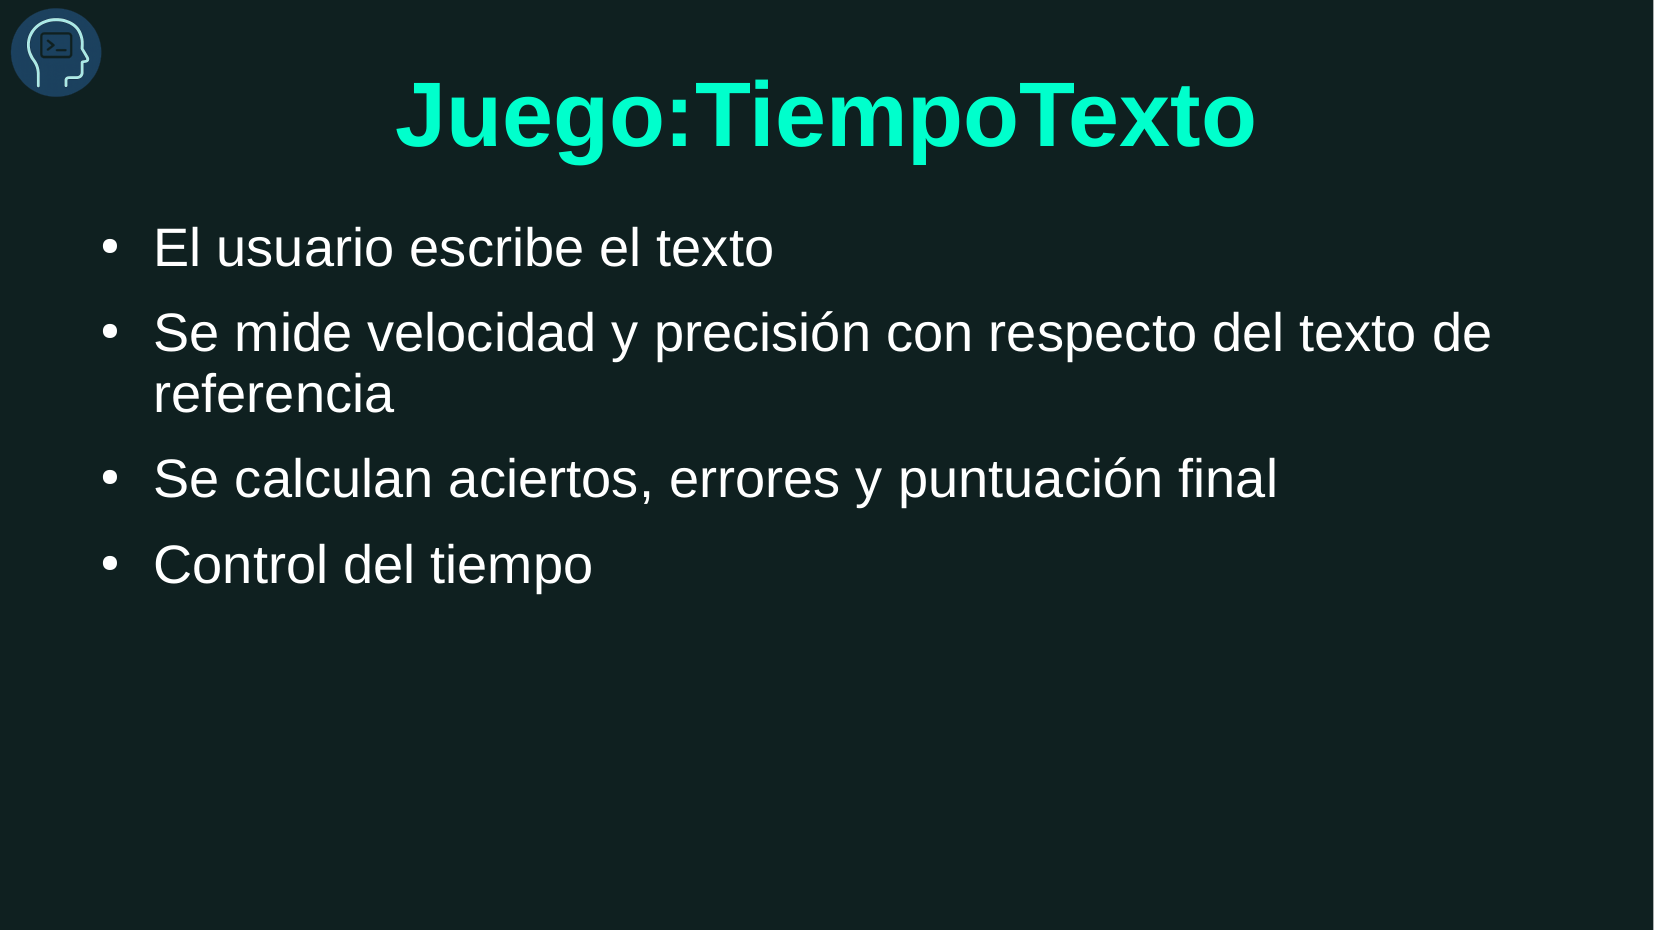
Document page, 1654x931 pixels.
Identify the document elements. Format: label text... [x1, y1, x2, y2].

list El usuario escribe el texto Se mide velocidad y precisión con respecto del texto de referencia Se calculan aciertos, errores y puntuación final Control del tiempo [82, 217, 1571, 758]
picture [0, 0, 130, 130]
title Juego:TiempoTexto [82, 37, 1571, 193]
